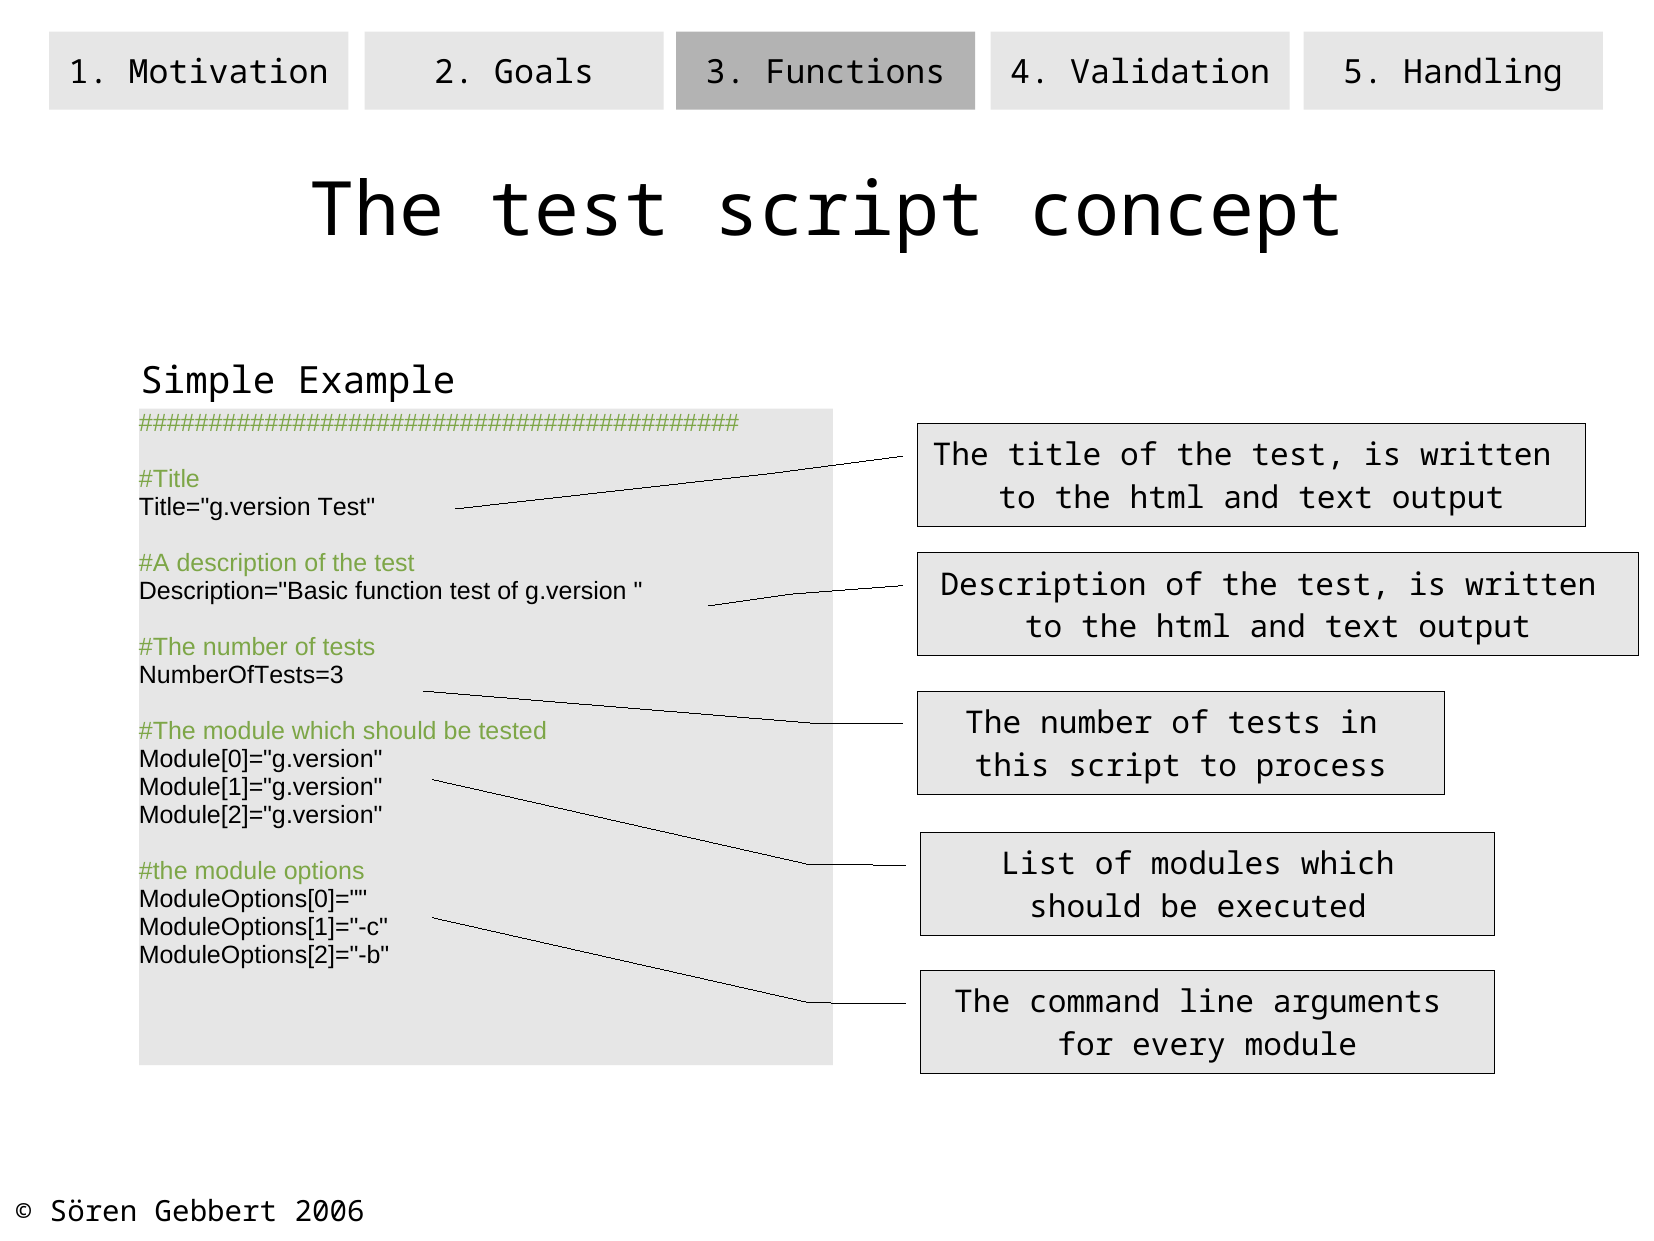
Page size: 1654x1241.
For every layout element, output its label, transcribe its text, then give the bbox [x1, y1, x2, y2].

text_box The title of the test, is written to the html and text output [918, 423, 1585, 527]
text_box The number of tests in this script to process [918, 691, 1444, 794]
text_box 3. Functions [676, 31, 976, 110]
title The test script concept [121, 102, 1534, 311]
text_box 5. Handling [1303, 31, 1603, 110]
text_box ########################################### #Title Title="g.version Test" #A description of the test Description="Basic function test of g.version " #The number of tests NumberOfTests=3 #The module which should be tested Module[0]="g.version" Module[1]="g.version" Module[2]="g.version" #the module options ModuleOptions[0]="" ModuleOptions[1]="-c" ModuleOptions[2]="-b" [139, 408, 833, 1066]
text_box The command line arguments for every module [921, 971, 1494, 1074]
text_box 1. Motivation [49, 31, 349, 110]
text_box Simple Example [140, 354, 456, 398]
text_box 2. Goals [364, 31, 664, 110]
text_box 4. Validation [990, 31, 1290, 110]
text_box © Sören Gebbert 2006 [14, 1190, 383, 1225]
text_box List of modules which should be executed [921, 832, 1494, 935]
text_box Description of the test, is written to the html and text output [918, 553, 1638, 656]
